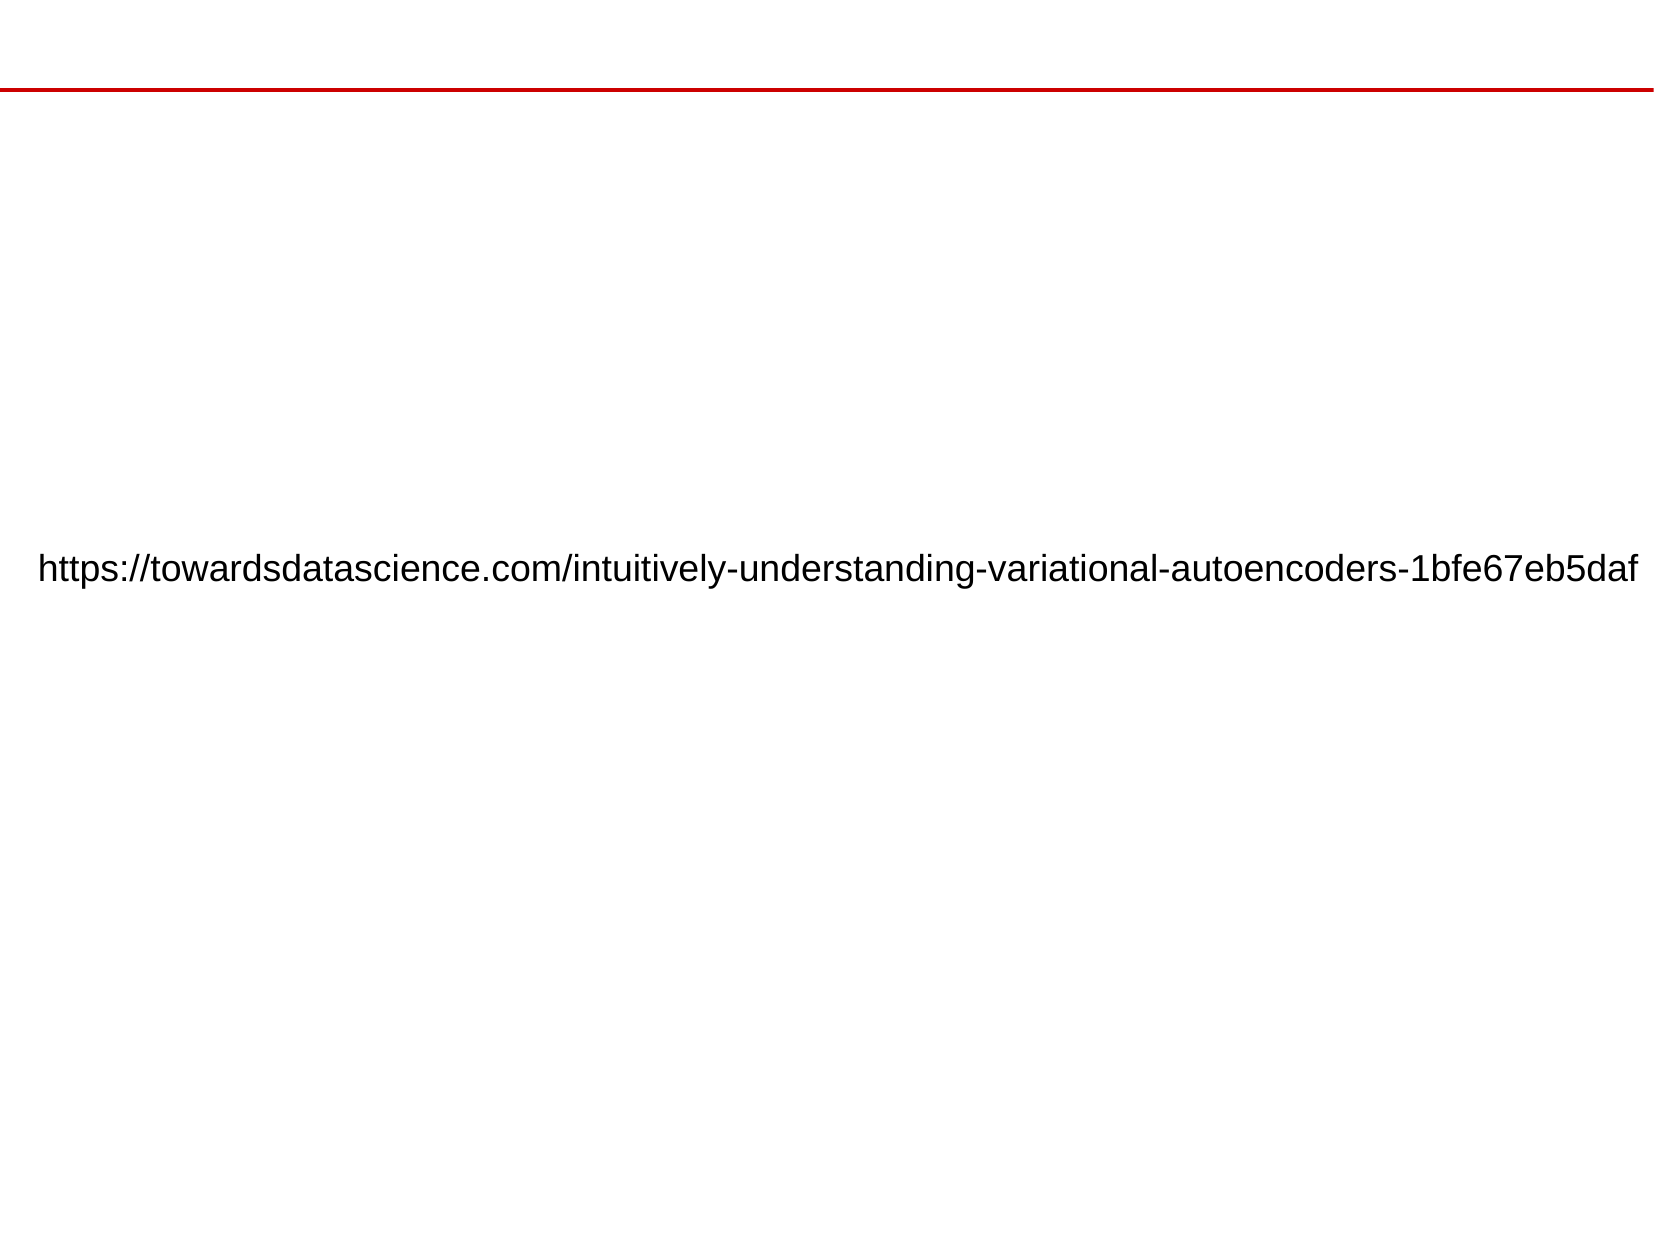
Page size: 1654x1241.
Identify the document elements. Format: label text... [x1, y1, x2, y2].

text_box https://towardsdatascience.com/intuitively-understanding-variational-autoencoders-1bfe67eb5daf [23, 540, 1654, 597]
